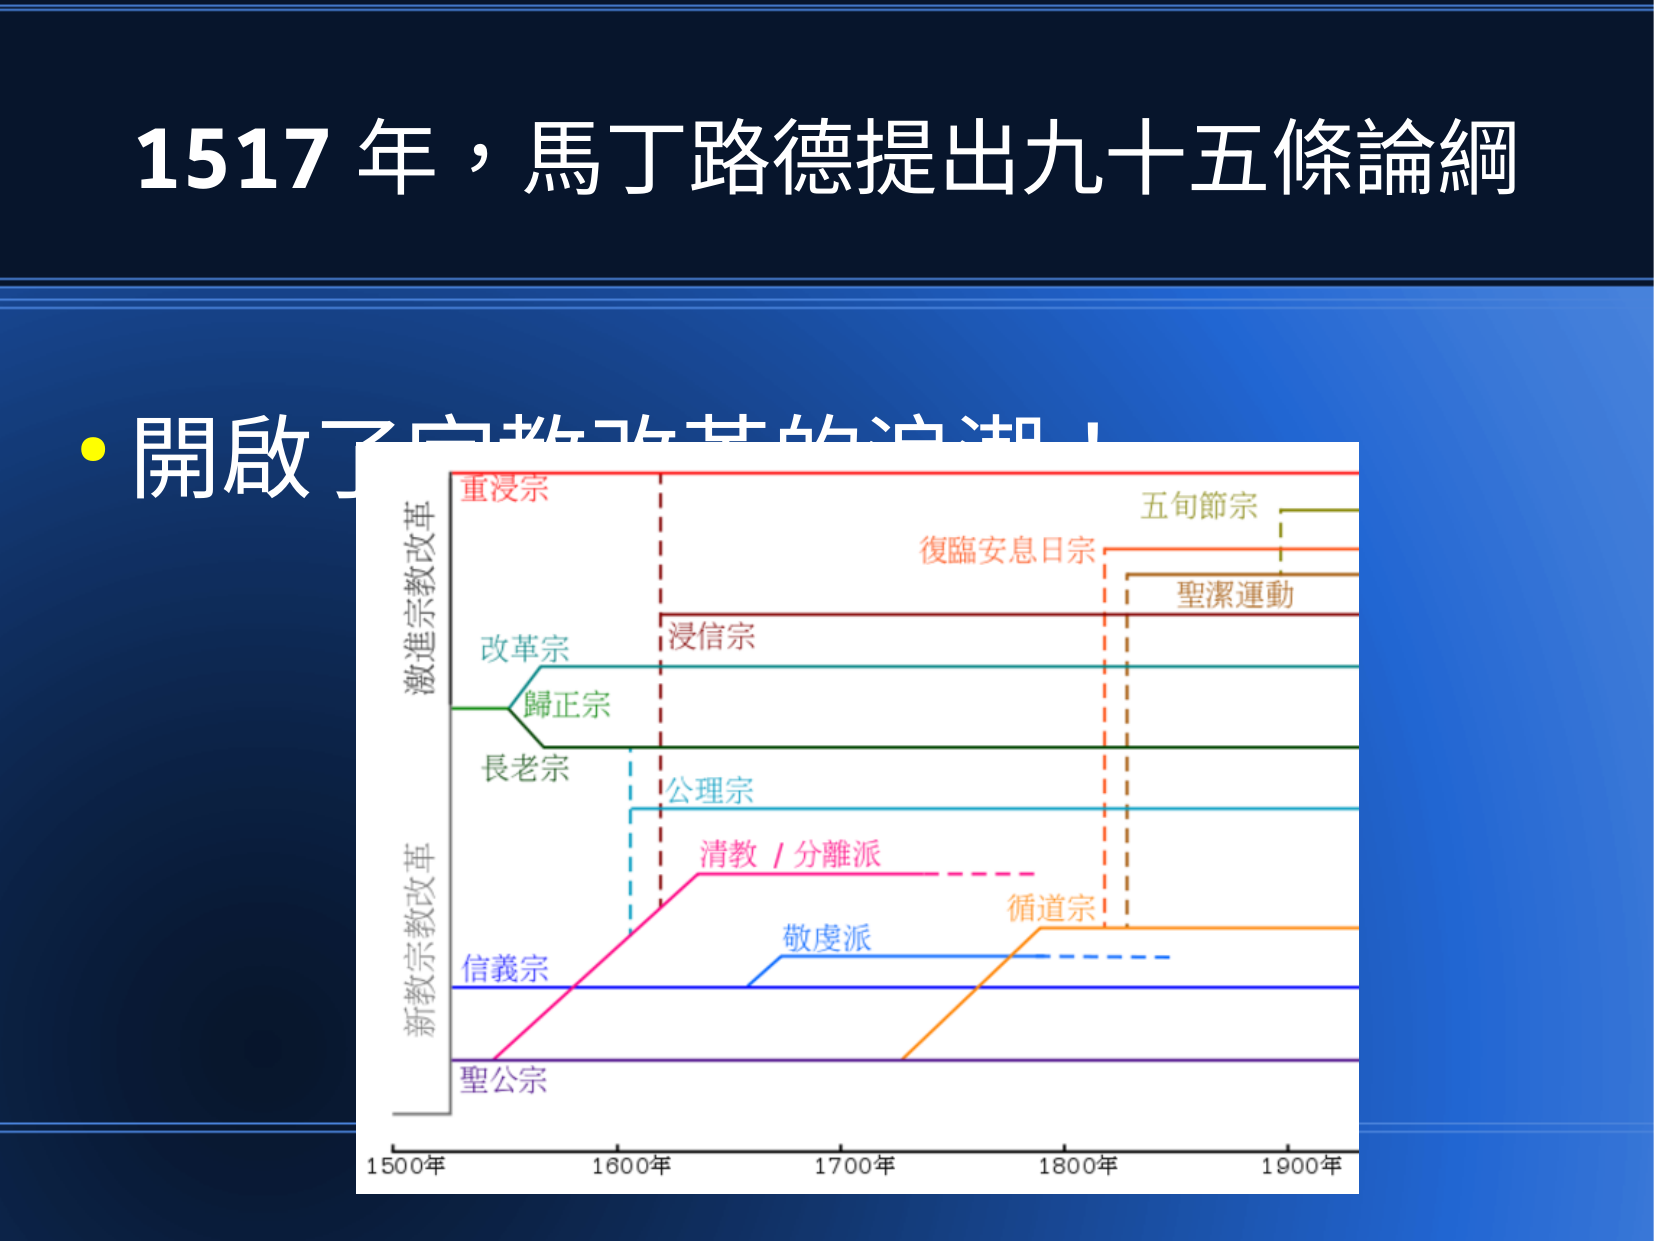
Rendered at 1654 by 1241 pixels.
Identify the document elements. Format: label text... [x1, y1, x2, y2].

picture [0, 0, 1654, 1241]
title 1517年，馬丁路德提出九十五條論綱 [82, 49, 1571, 257]
list 開啟了宗教改革的浪潮！ [59, 318, 1548, 1241]
picture [356, 442, 1359, 1194]
